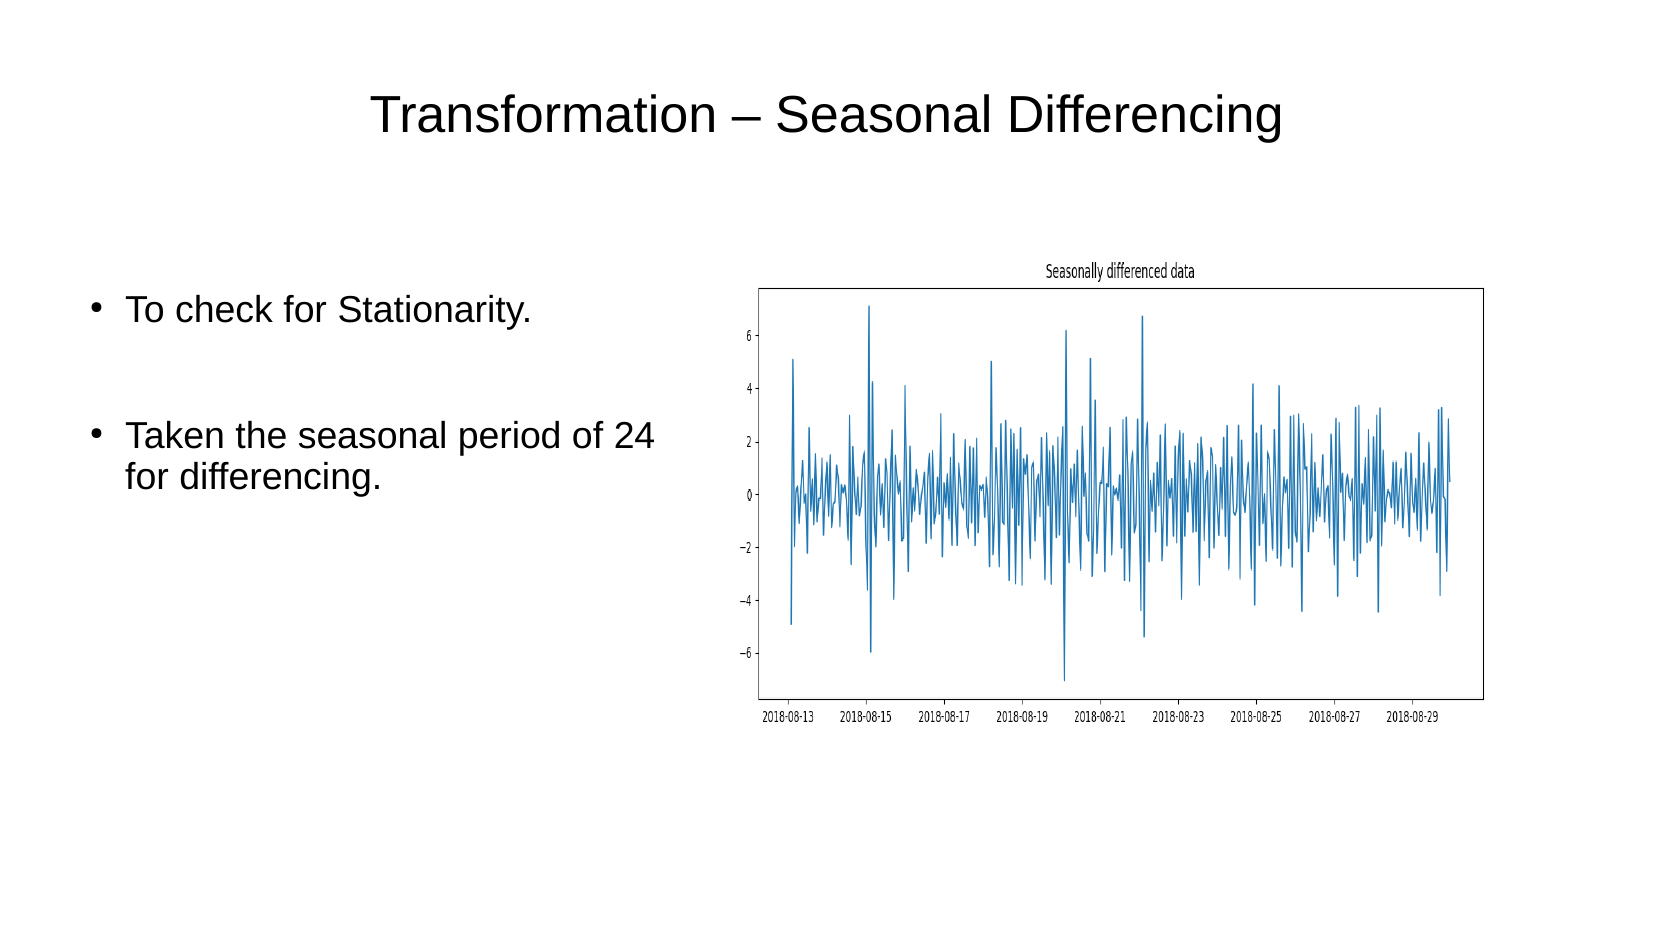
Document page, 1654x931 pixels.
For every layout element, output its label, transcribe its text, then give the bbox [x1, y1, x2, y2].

title Transformation – Seasonal Differencing [82, 37, 1571, 193]
picture [641, 224, 1576, 758]
text_box To check for Stationarity. Taken the seasonal period of 24 for differencing. [75, 280, 676, 506]
